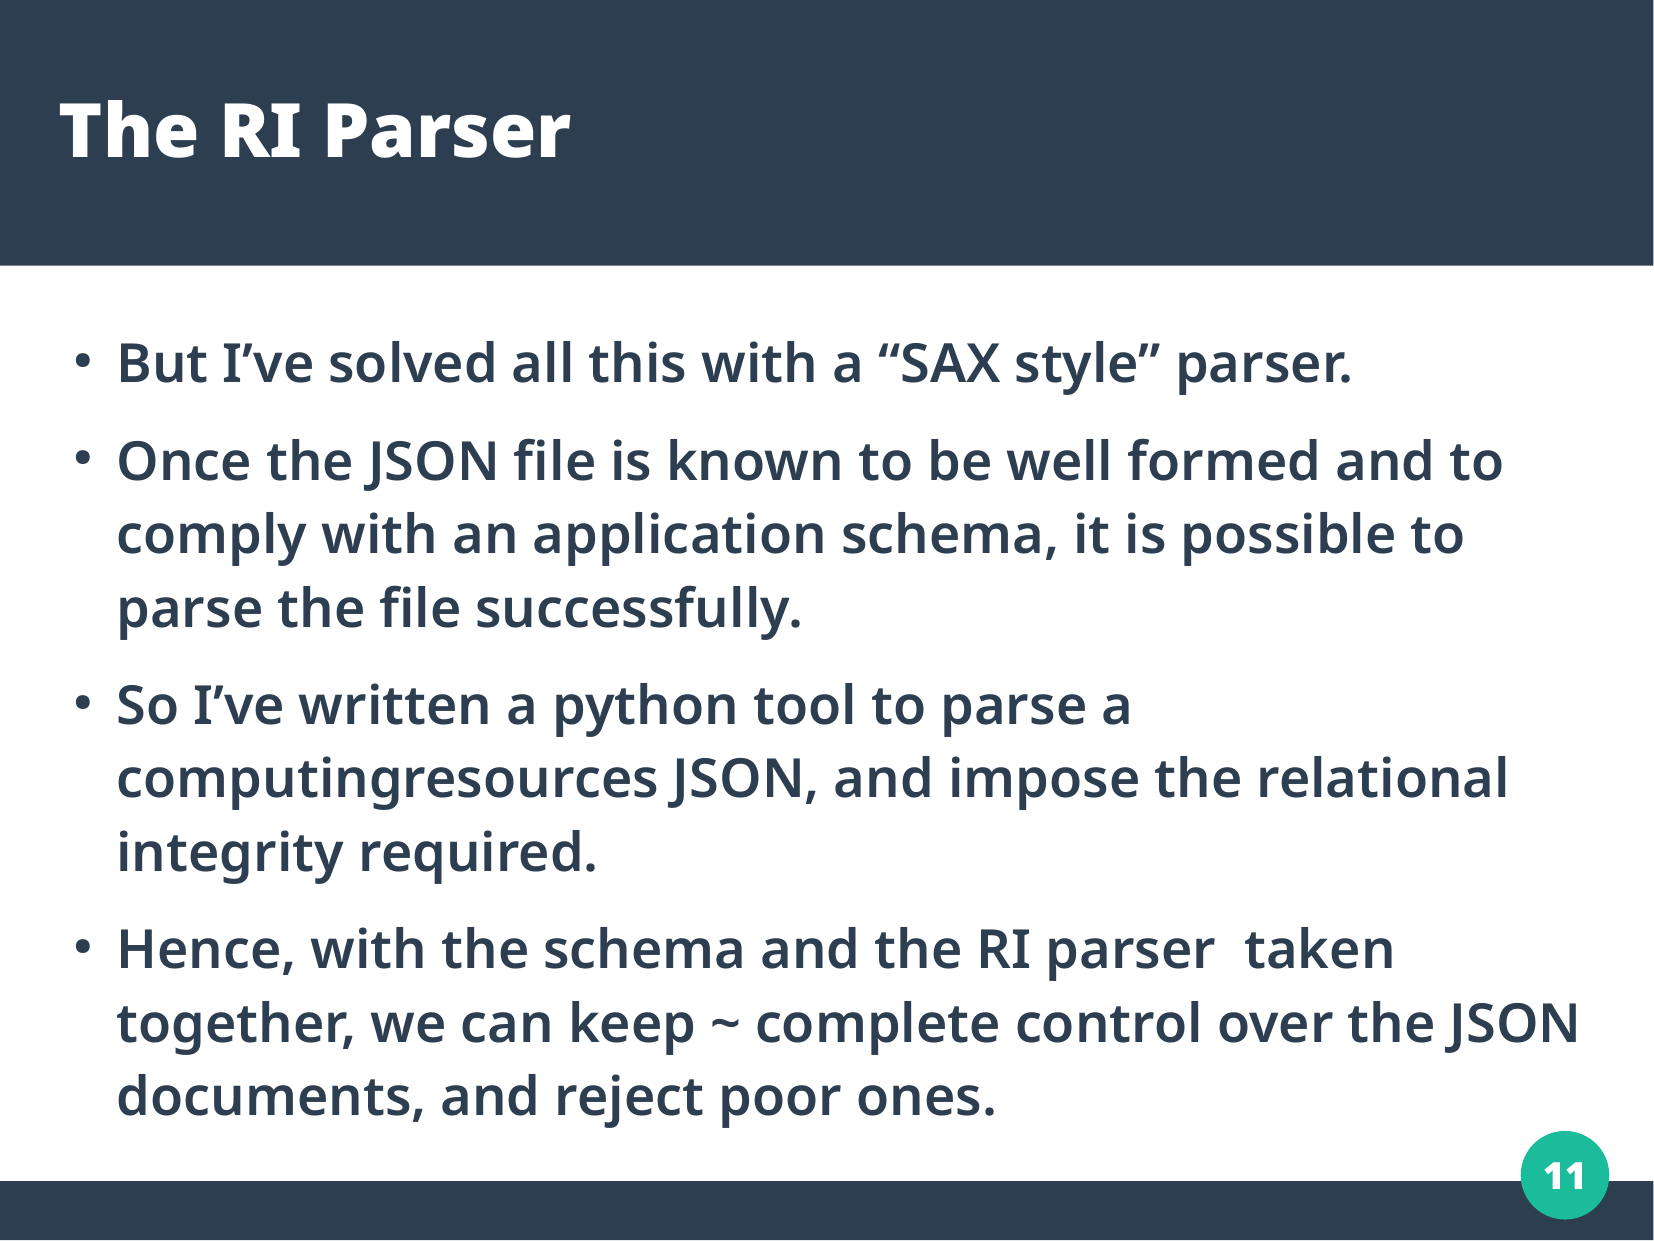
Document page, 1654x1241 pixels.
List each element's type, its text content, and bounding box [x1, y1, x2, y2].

list But I’ve solved all this with a “SAX style” parser. Once the JSON file is known to be well formed and to comply with an application schema, it is possible to parse the file successfully. So I’ve written a python tool to parse a computingresources JSON, and impose the relational integrity required. Hence, with the schema and the RI parser taken together, we can keep ~ complete control over the JSON documents, and reject poor ones. [59, 324, 1595, 1152]
title The RI Parser [59, 49, 1595, 207]
